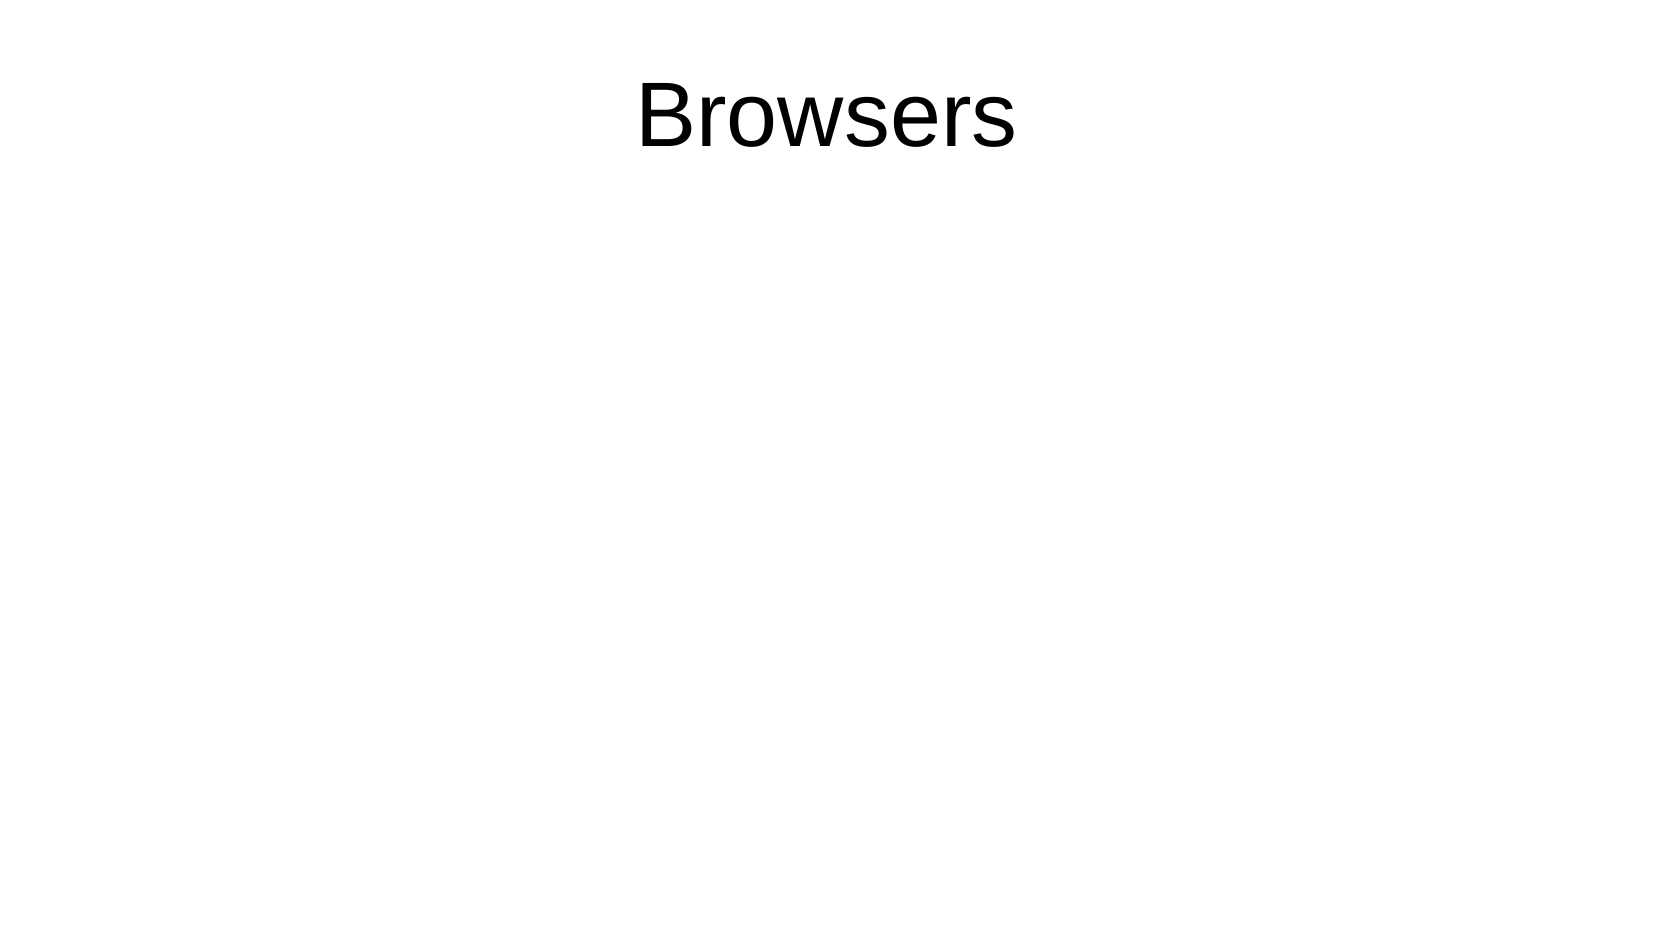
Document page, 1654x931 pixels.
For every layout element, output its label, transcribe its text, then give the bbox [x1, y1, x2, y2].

title Browsers [82, 37, 1571, 193]
